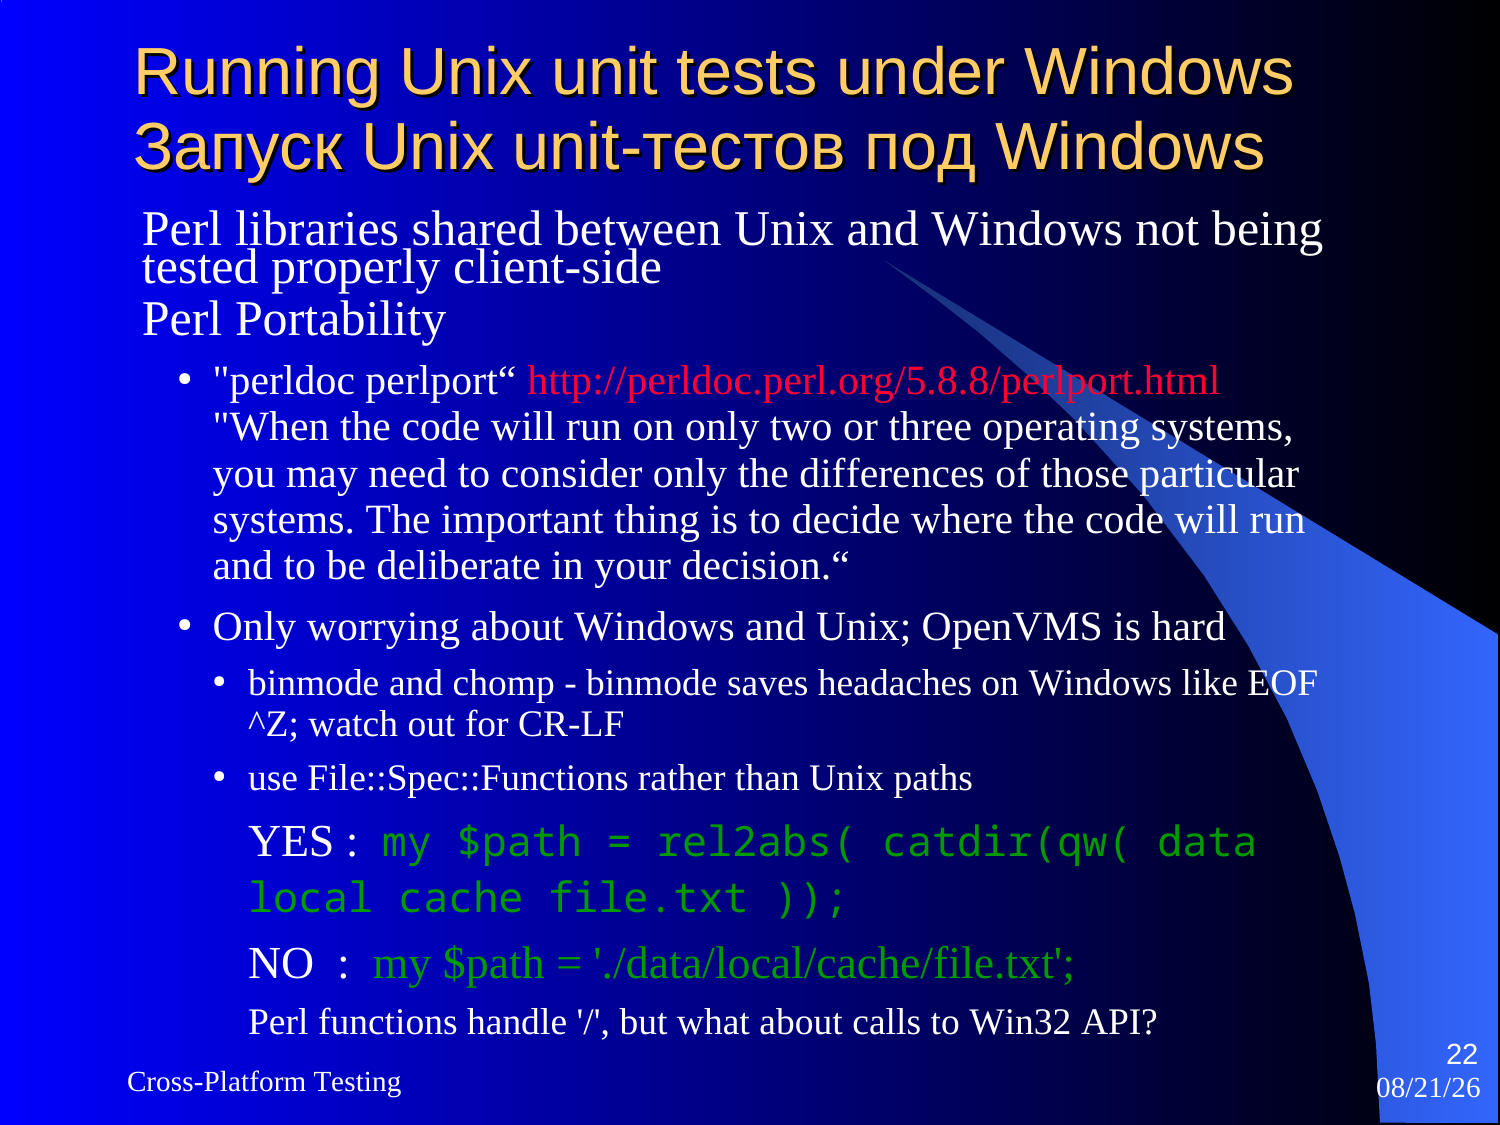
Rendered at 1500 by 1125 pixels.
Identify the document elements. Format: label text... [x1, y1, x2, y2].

list Perl libraries shared between Unix and Windows not being tested properly client-side Perl Portability "perldoc perlport“ http://perldoc.perl.org/5.8.8/perlport.html "When the code will run on only two or three operating systems, you may need to consider only the differences of those particular systems. The important thing is to decide where the code will run and to be deliberate in your decision.“ Only worrying about Windows and Unix; OpenVMS is hard binmode and chomp - binmode saves headaches on Windows like EOF ^Z; watch out for CR-LF use File::Spec::Functions rather than Unix paths YES : my $path = rel2abs( catdir(qw( data local cache file.txt )); NO : my $path = './data/local/cache/file.txt'; Perl functions handle '/', but what about calls to Win32 API? [111, 206, 1387, 1125]
title Running Unix unit tests under Windows Запуск Unix unit-тестов под Windows [118, 26, 1444, 192]
